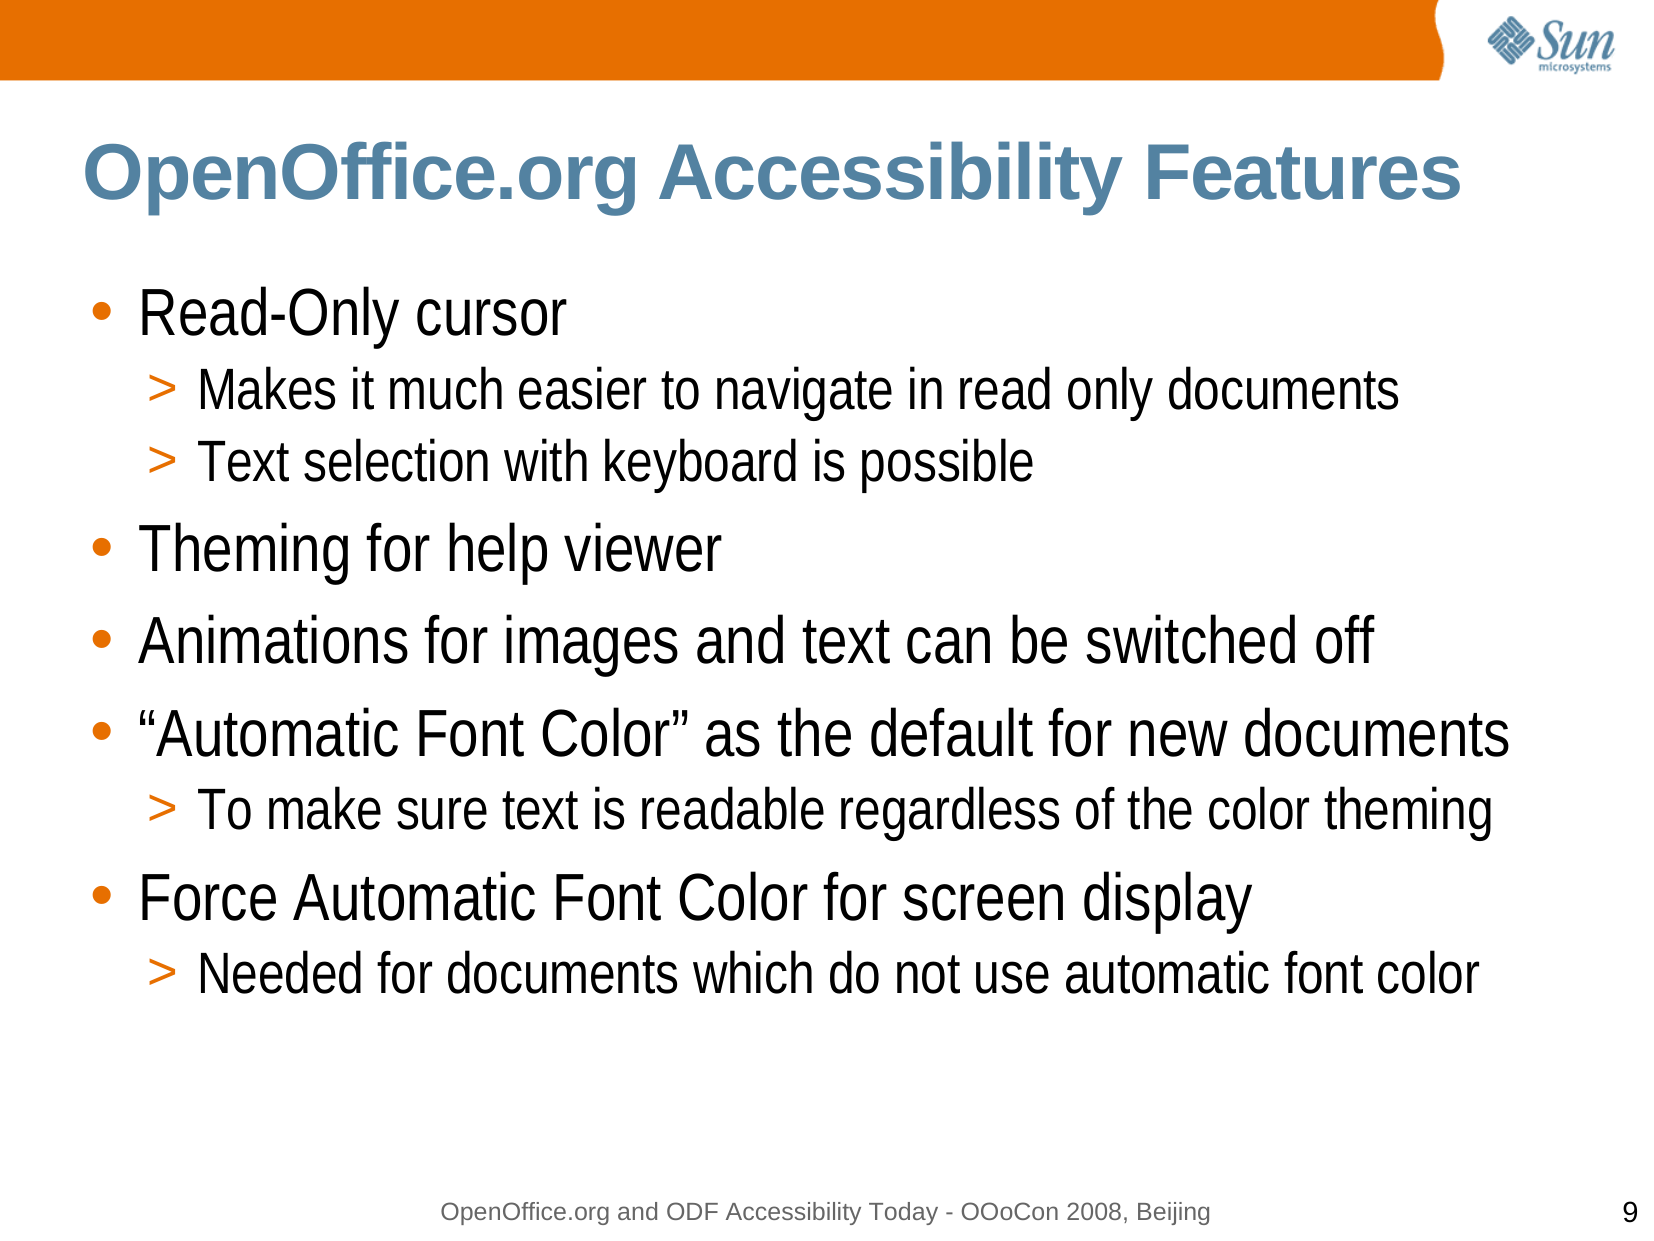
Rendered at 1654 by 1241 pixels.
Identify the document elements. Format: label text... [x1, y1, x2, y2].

picture [0, 0, 1654, 83]
list Read-Only cursor Makes it much easier to navigate in read only documents Text selection with keyboard is possible Theming for help viewer Animations for images and text can be switched off “Automatic Font Color” as the default for new documents To make sure text is readable regardless of the color theming Force Automatic Font Color for screen display Needed for documents which do not use automatic font color [71, 283, 1545, 1049]
title OpenOffice.org Accessibility Features [82, 135, 1654, 224]
